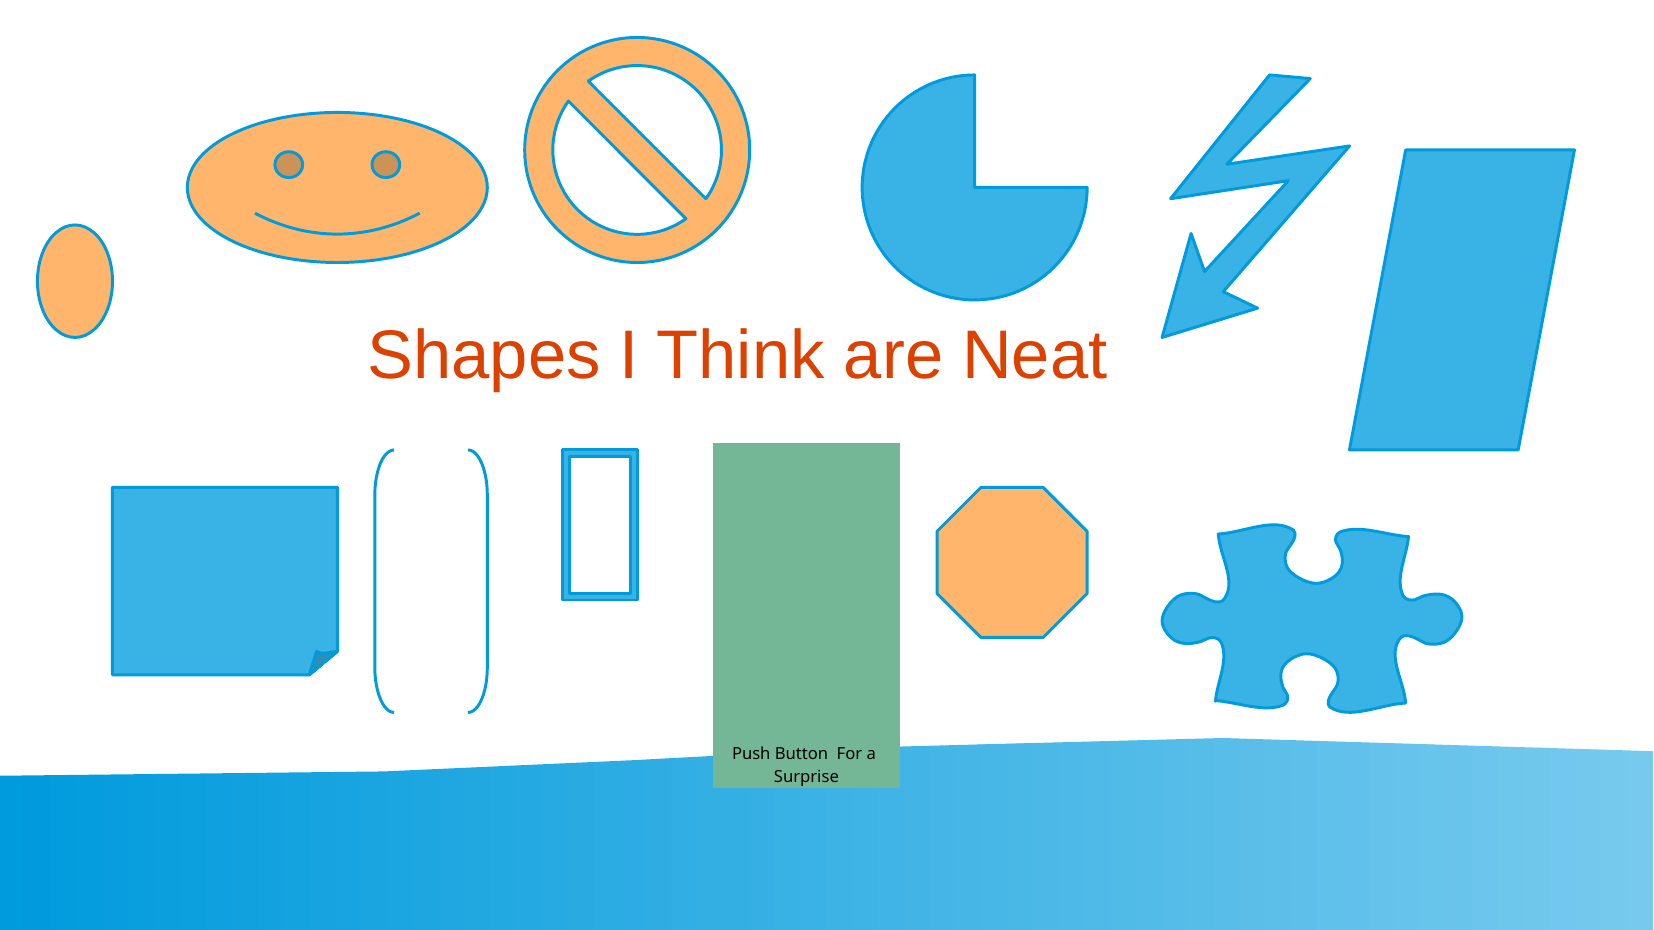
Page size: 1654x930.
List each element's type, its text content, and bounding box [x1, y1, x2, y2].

text_box [562, 449, 638, 601]
text_box [1162, 524, 1462, 713]
title Shapes I Think are Neat [0, 265, 1383, 443]
text_box [112, 487, 338, 675]
text_box [862, 74, 1088, 300]
text_box [37, 224, 113, 338]
text_box [937, 487, 1088, 638]
text_box [187, 112, 488, 263]
text_box [1162, 74, 1350, 338]
text_box [524, 37, 750, 263]
text_box [1349, 149, 1575, 450]
